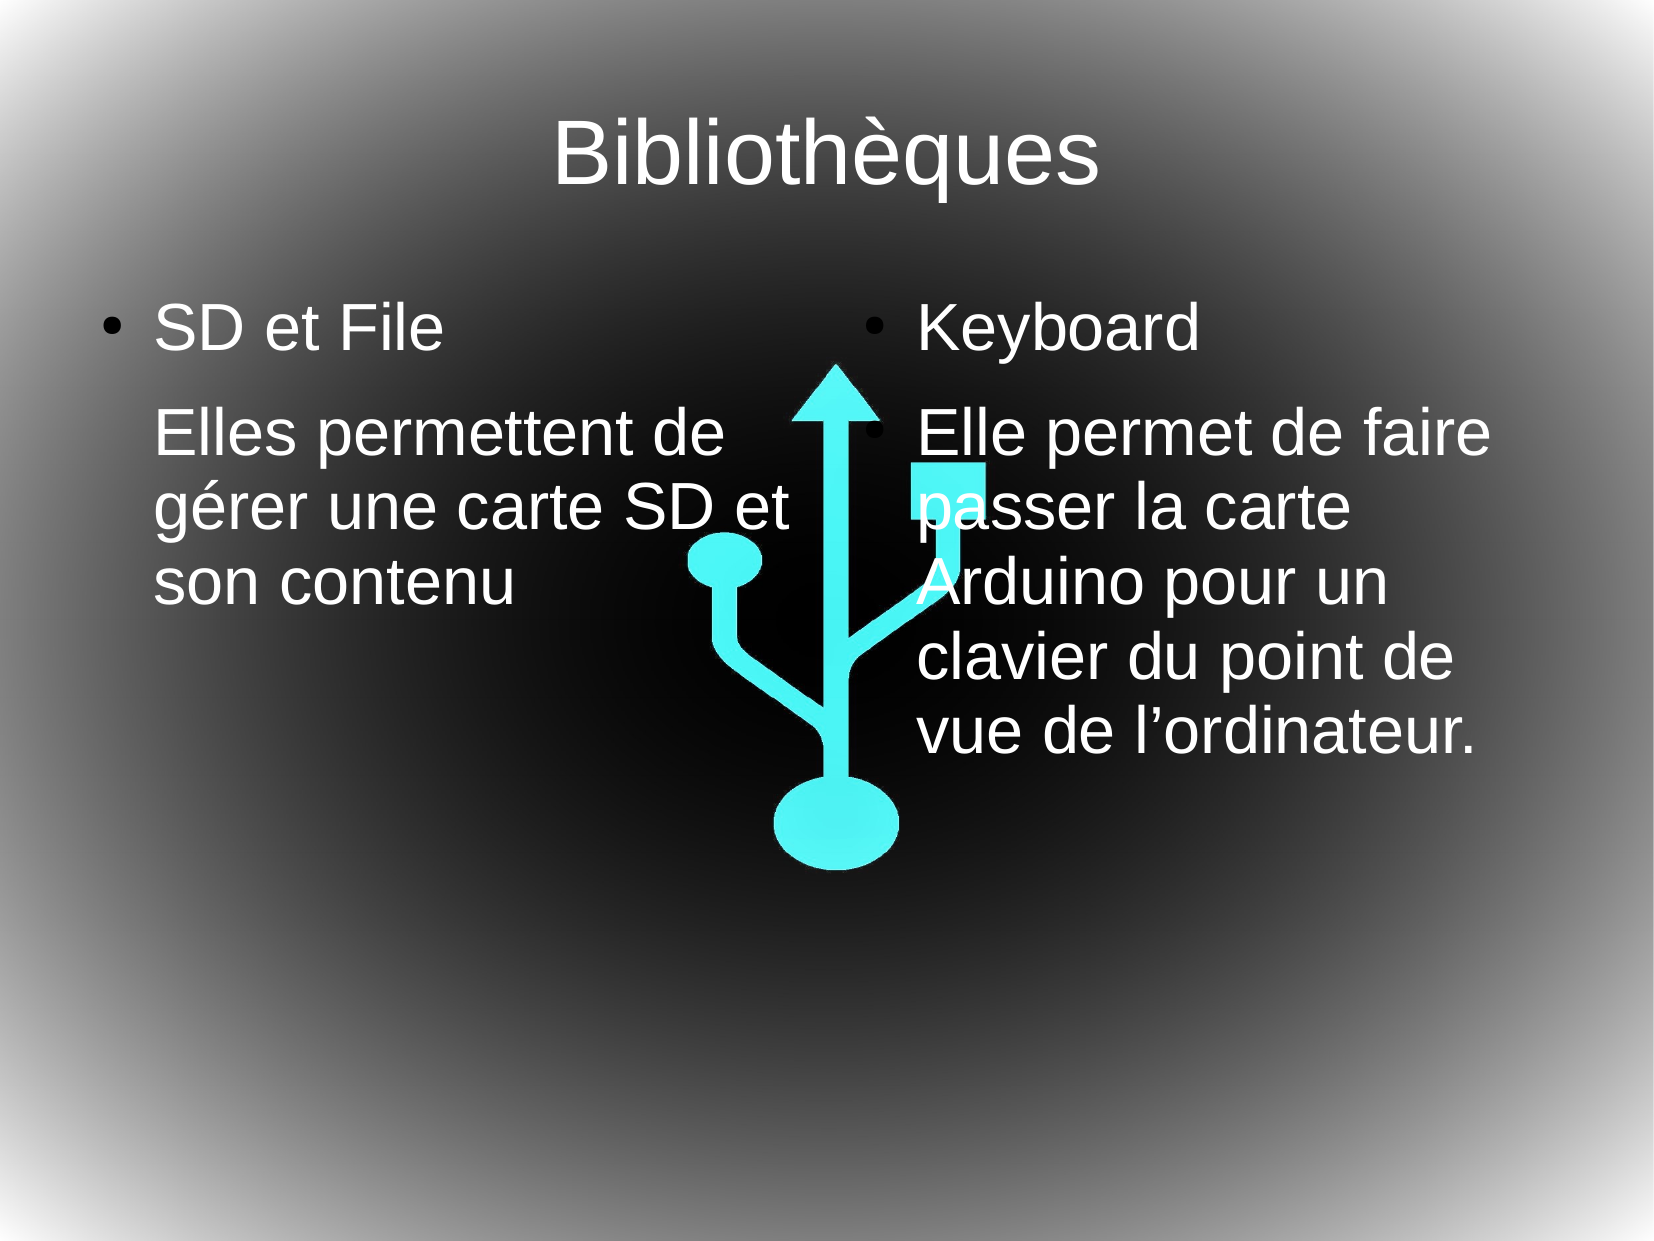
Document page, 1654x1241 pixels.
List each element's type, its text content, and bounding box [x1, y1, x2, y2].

list Keyboard Elle permet de faire passer la carte Arduino pour un clavier du point de vue de l’ordinateur. [845, 290, 1572, 1010]
title Bibliothèques [82, 49, 1571, 257]
list SD et File Elles permettent de gérer une carte SD et son contenu [82, 290, 809, 1010]
picture [0, 0, 1654, 1241]
